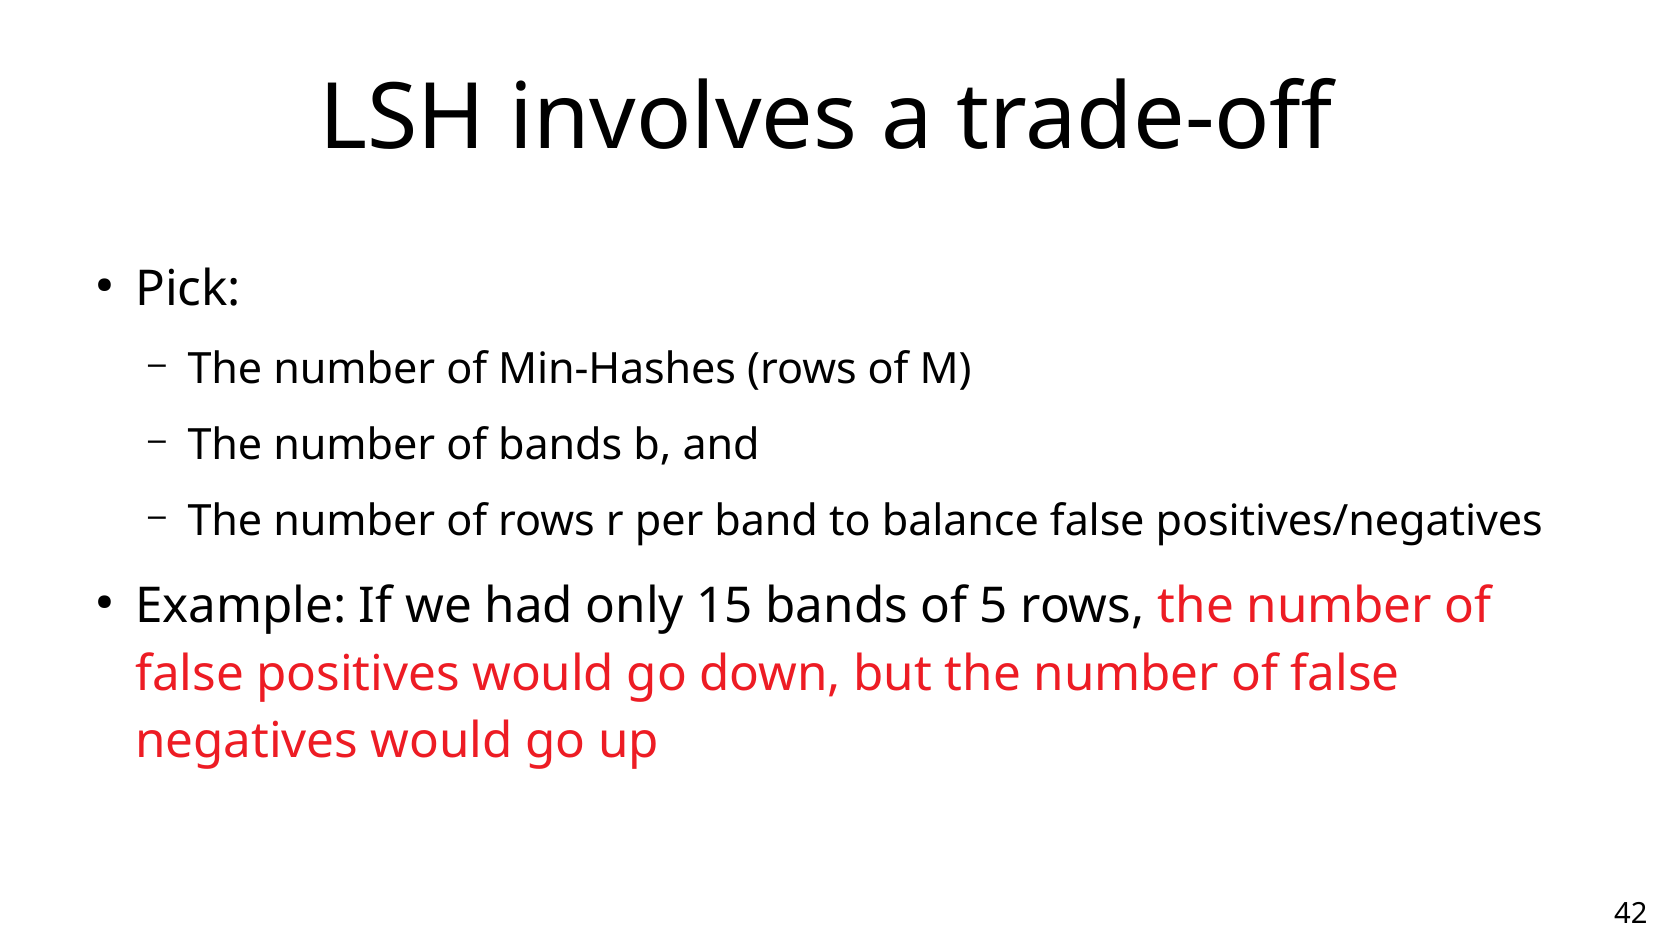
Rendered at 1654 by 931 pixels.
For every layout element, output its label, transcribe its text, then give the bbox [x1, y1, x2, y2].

list Pick: The number of Min-Hashes (rows of M) The number of bands b, and The number of rows r per band to balance false positives/negatives Example: If we had only 15 bands of 5 rows, the number of false positives would go down, but the number of false negatives would go up [82, 253, 1571, 793]
title LSH involves a trade-off [82, 1, 1571, 226]
